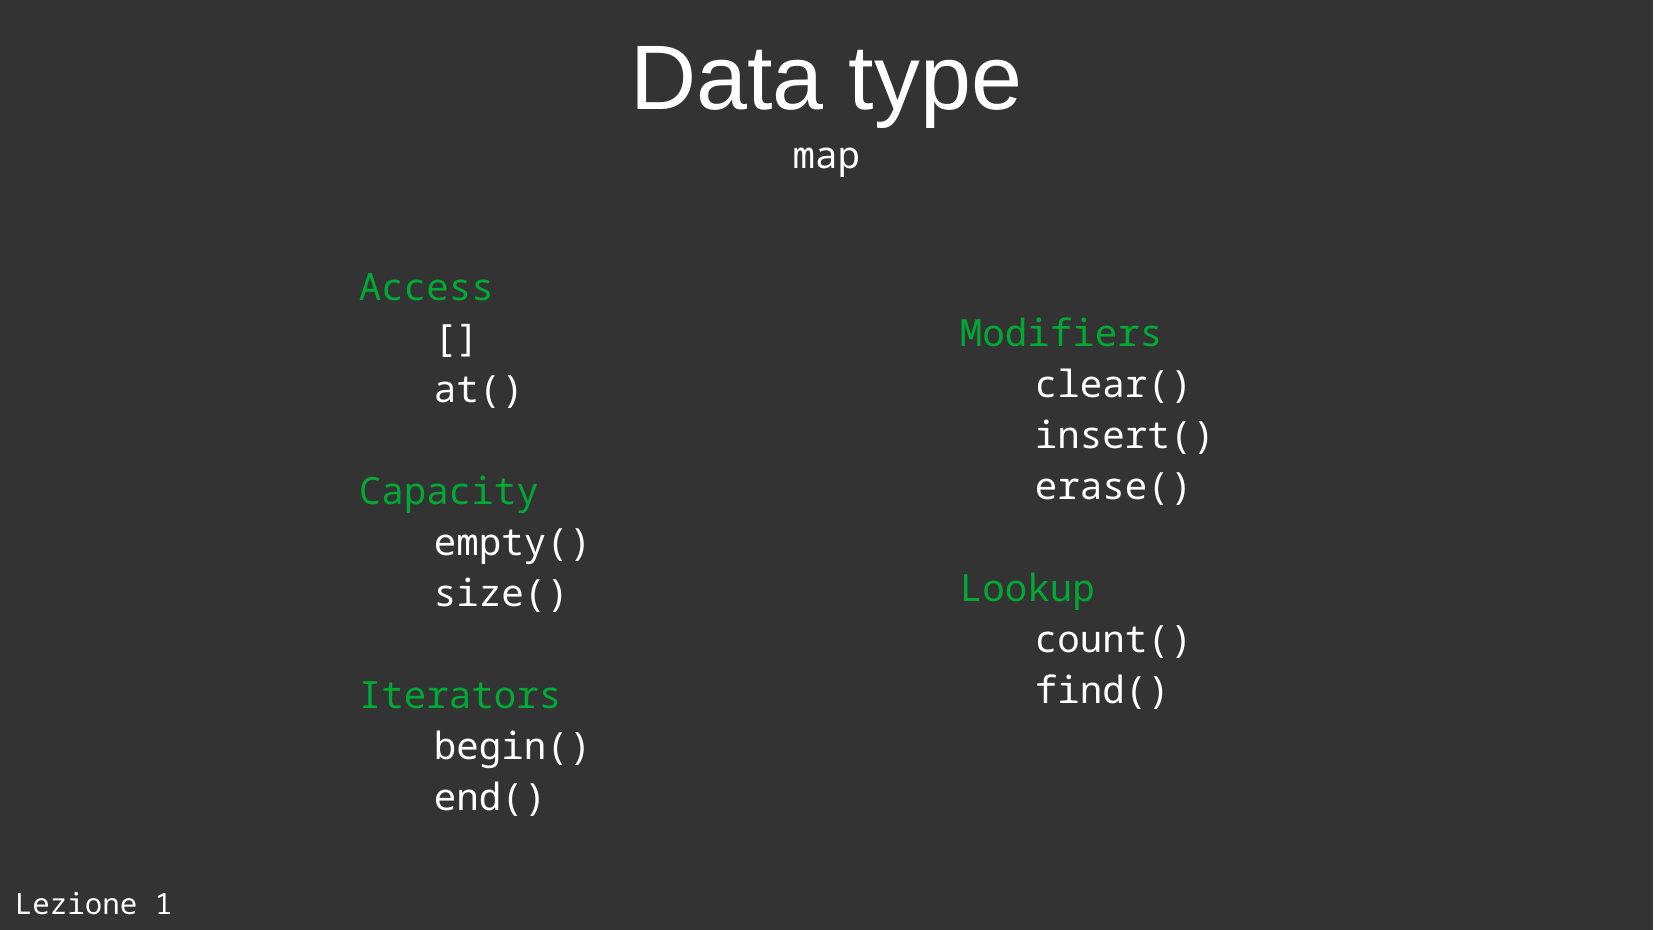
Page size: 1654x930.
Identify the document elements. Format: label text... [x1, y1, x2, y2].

title Data type [82, 0, 1571, 156]
text_box Access [] at() Capacity empty() size() Iterators begin() end() [344, 252, 789, 829]
text_box Lezione 1 [0, 875, 188, 930]
text_box Modifiers clear() insert() erase() Lookup count() find() [945, 298, 1390, 787]
text_box map [777, 121, 876, 188]
